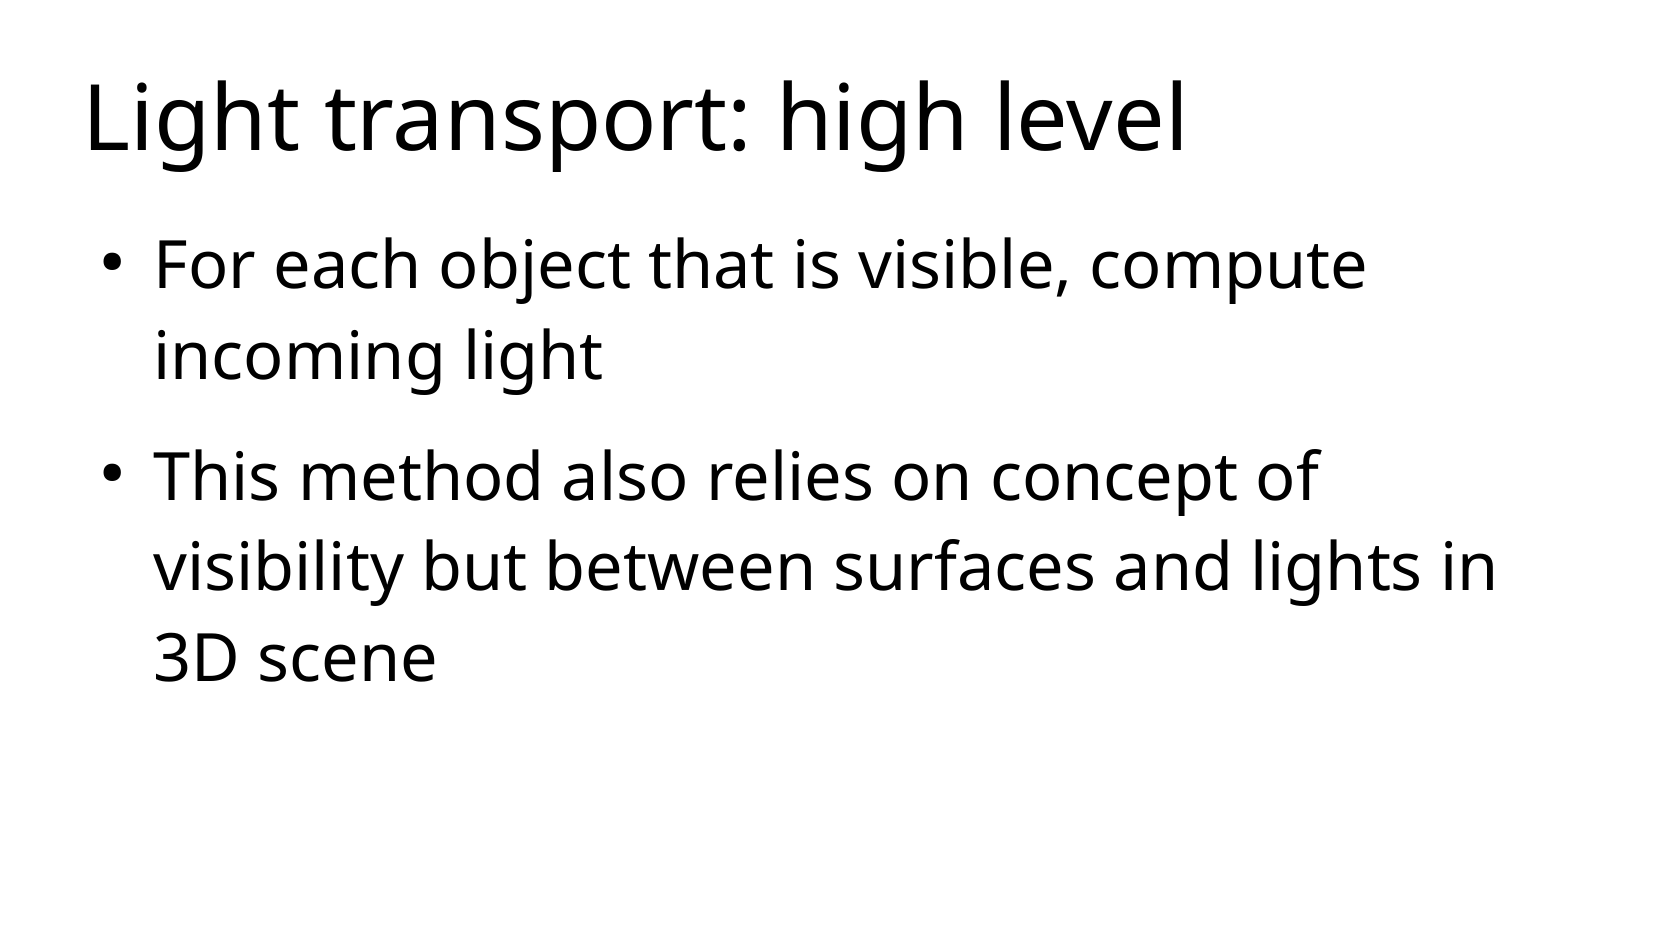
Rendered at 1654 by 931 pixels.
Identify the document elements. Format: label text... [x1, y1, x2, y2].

list For each object that is visible, compute incoming light This method also relies on concept of visibility but between surfaces and lights in 3D scene [82, 217, 1571, 758]
title Light transport: high level [82, 37, 1571, 193]
